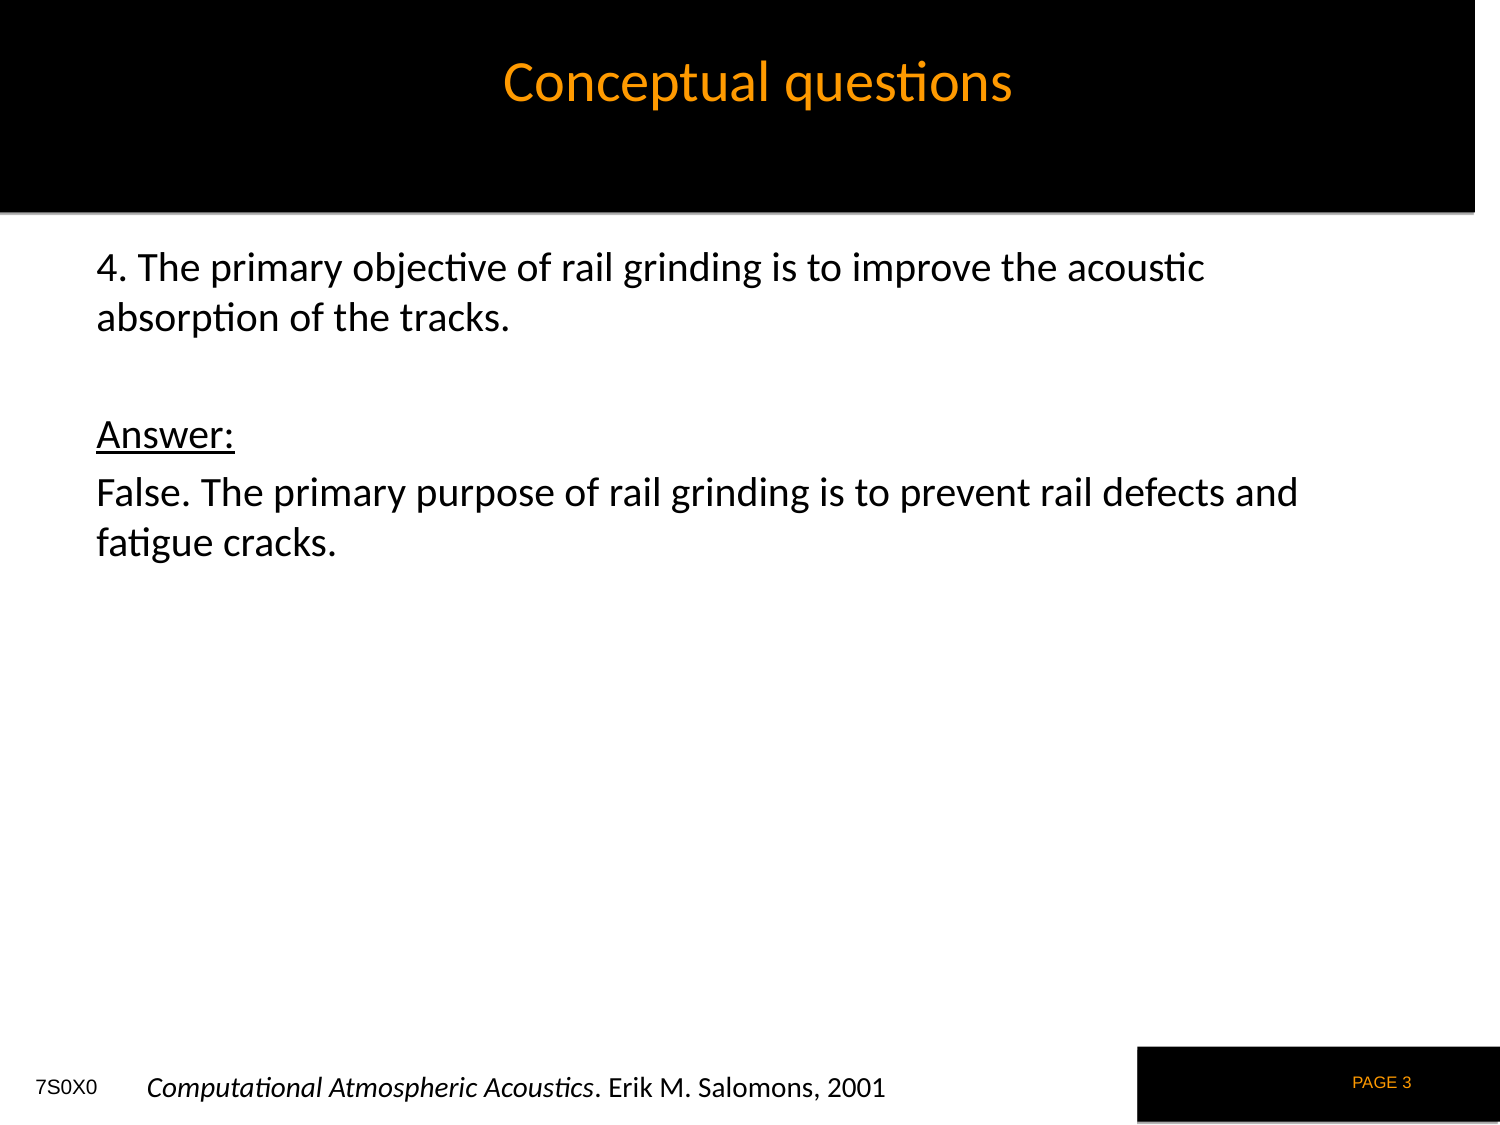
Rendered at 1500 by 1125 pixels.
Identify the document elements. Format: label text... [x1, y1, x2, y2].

text_box PAGE 3 [1352, 1066, 1453, 1098]
title Conceptual questions [100, 35, 1417, 187]
text_box [1137, 1046, 1500, 1122]
text_box 7S0X0 [35, 1070, 132, 1102]
text_box Computational Atmospheric Acoustics. Erik M. Salomons, 2001 [132, 1061, 1168, 1111]
list 4. The primary objective of rail grinding is to improve the acoustic absorption of the tracks. Answer: False. The primary purpose of rail grinding is to prevent rail defects and fatigue cracks. [81, 232, 1394, 736]
text_box [0, 0, 1475, 213]
